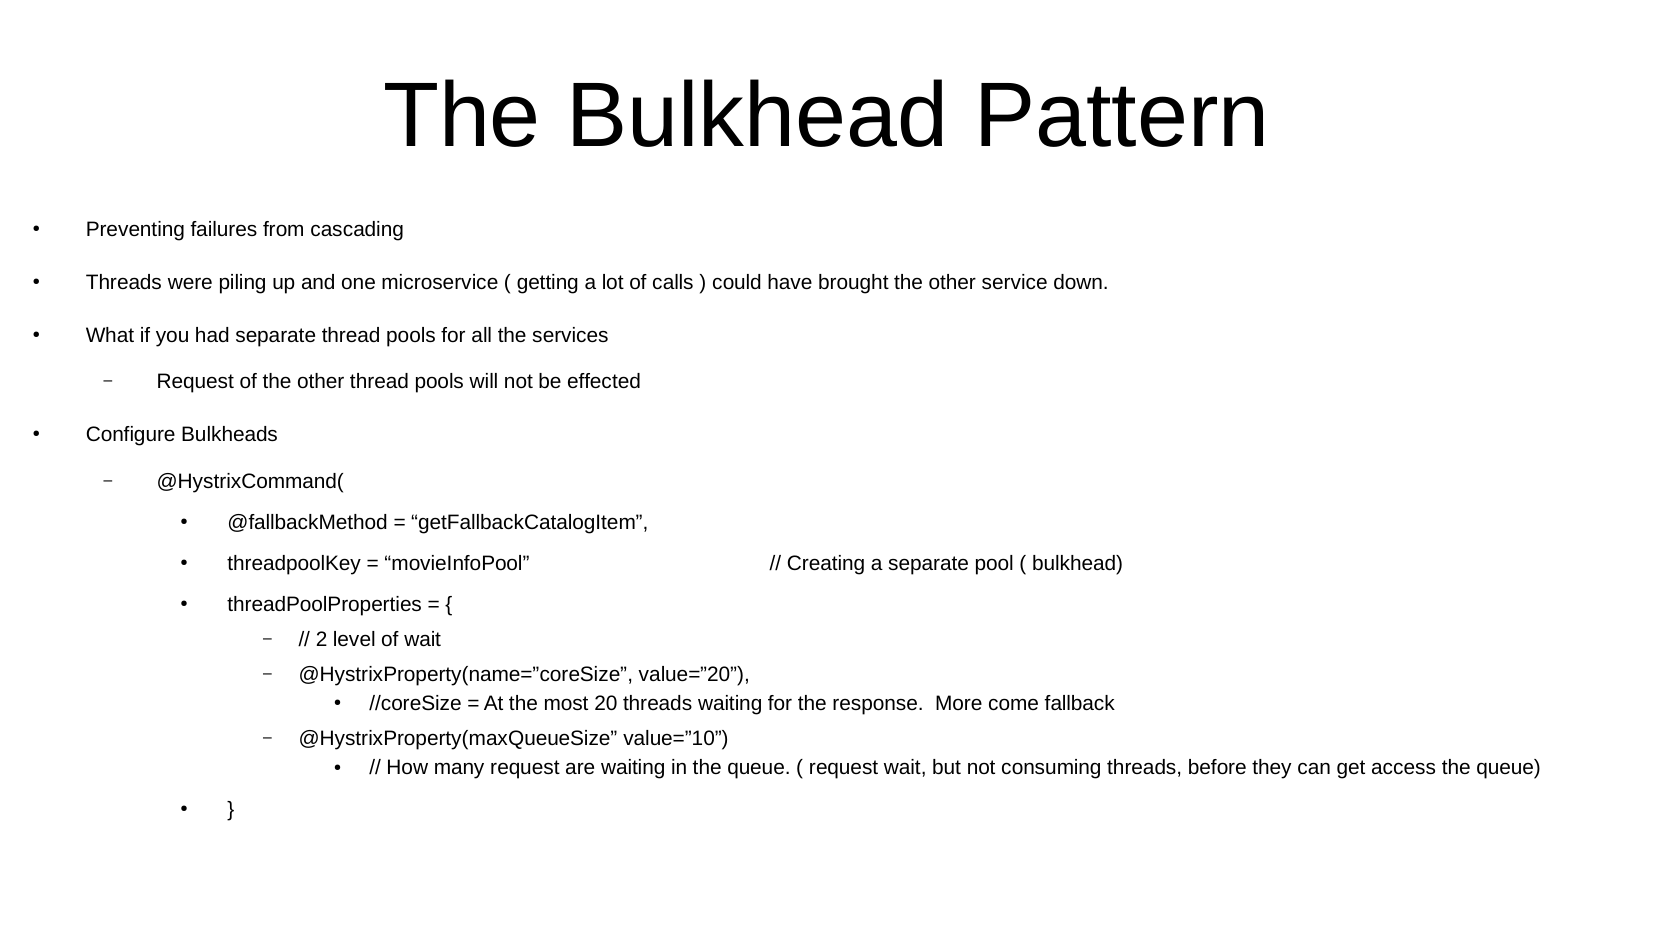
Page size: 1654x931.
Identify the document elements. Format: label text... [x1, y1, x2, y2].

title The Bulkhead Pattern [82, 37, 1571, 193]
list Preventing failures from cascading Threads were piling up and one microservice ( getting a lot of calls ) could have brought the other service down. What if you had separate thread pools for all the services Request of the other thread pools will not be effected Configure Bulkheads @HystrixCommand( @fallbackMethod = “getFallbackCatalogItem”, threadpoolKey = “movieInfoPool” // Creating a separate pool ( bulkhead) threadPoolProperties = { // 2 level of wait @HystrixProperty(name=”coreSize”, value=”20”), //coreSize = At the most 20 threads waiting for the response. More come fallback @HystrixProperty(maxQueueSize” value=”10”) // How many request are waiting in the queue. ( request wait, but not consuming threads, before they can get access the queue) } [15, 217, 1571, 901]
